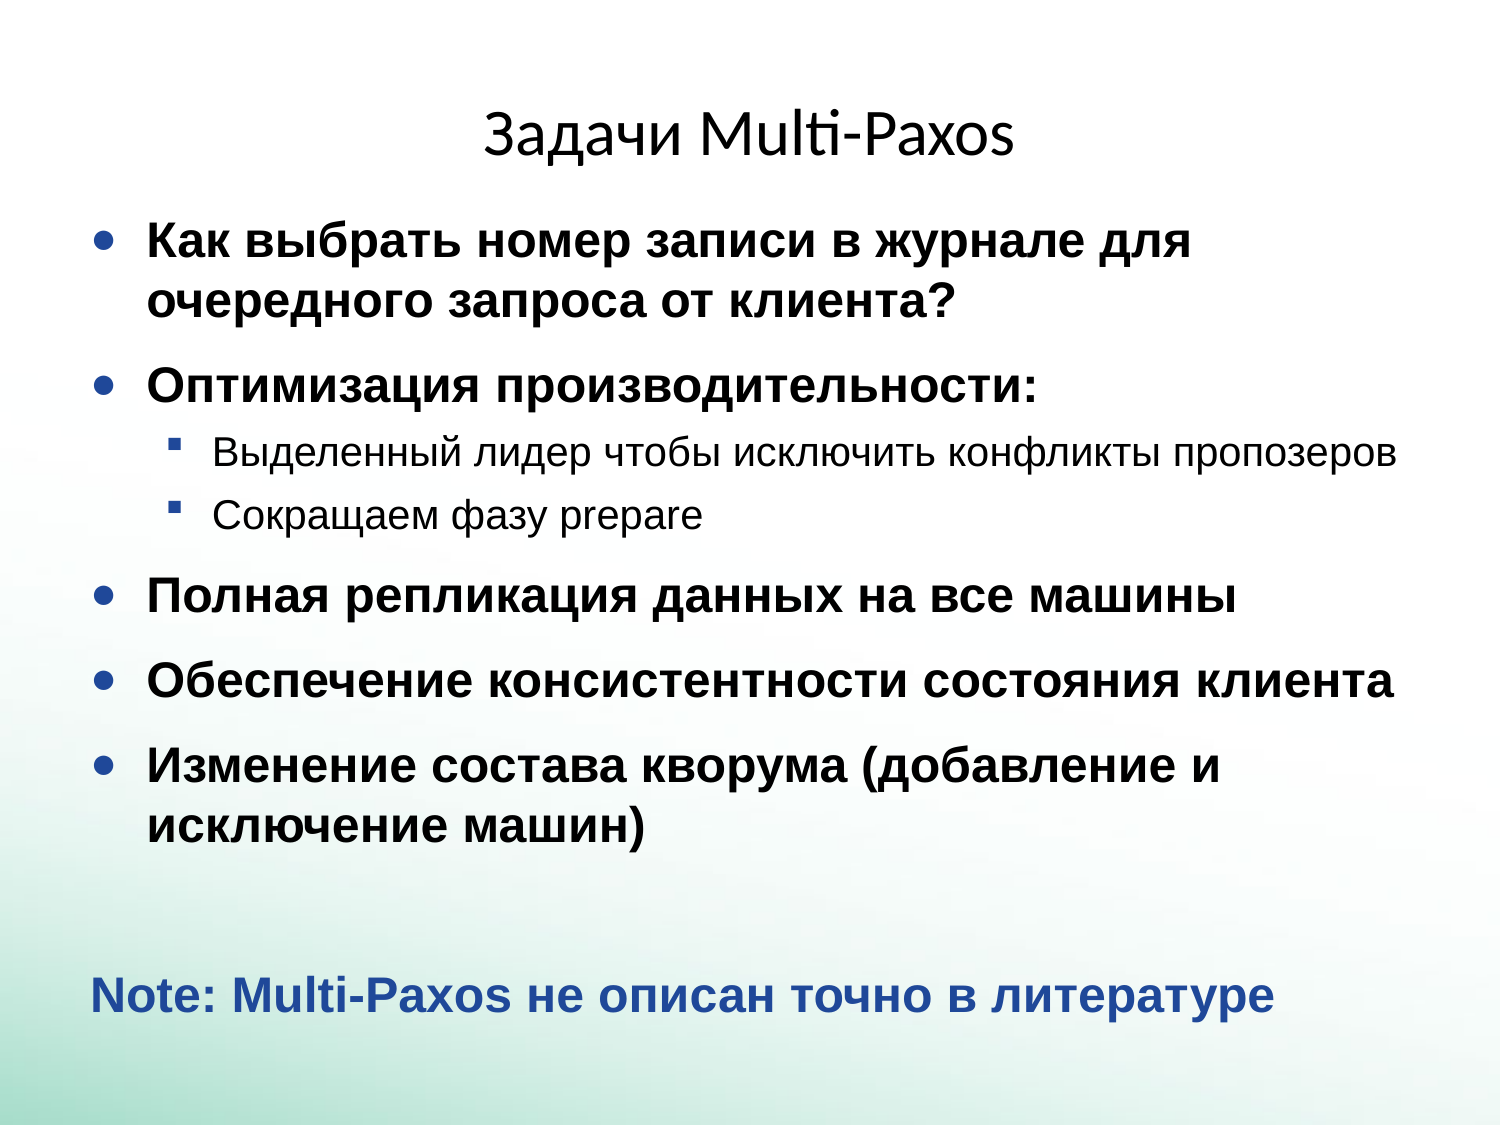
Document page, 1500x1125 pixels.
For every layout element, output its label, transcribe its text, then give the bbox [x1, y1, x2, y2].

list Как выбрать номер записи в журнале для очередного запроса от клиента? Оптимизация производительности: Выделенный лидер чтобы исключить конфликты пропозеров Сокращаем фазу prepare Полная репликация данных на все машины Обеспечение консистентности состояния клиента Изменение состава кворума (добавление и исключение машин) Note: Multi-Paxos не описан точно в литературе [75, 233, 1425, 1005]
title Задачи Multi-Paxos [75, 45, 1426, 233]
picture [0, 0, 1500, 1125]
